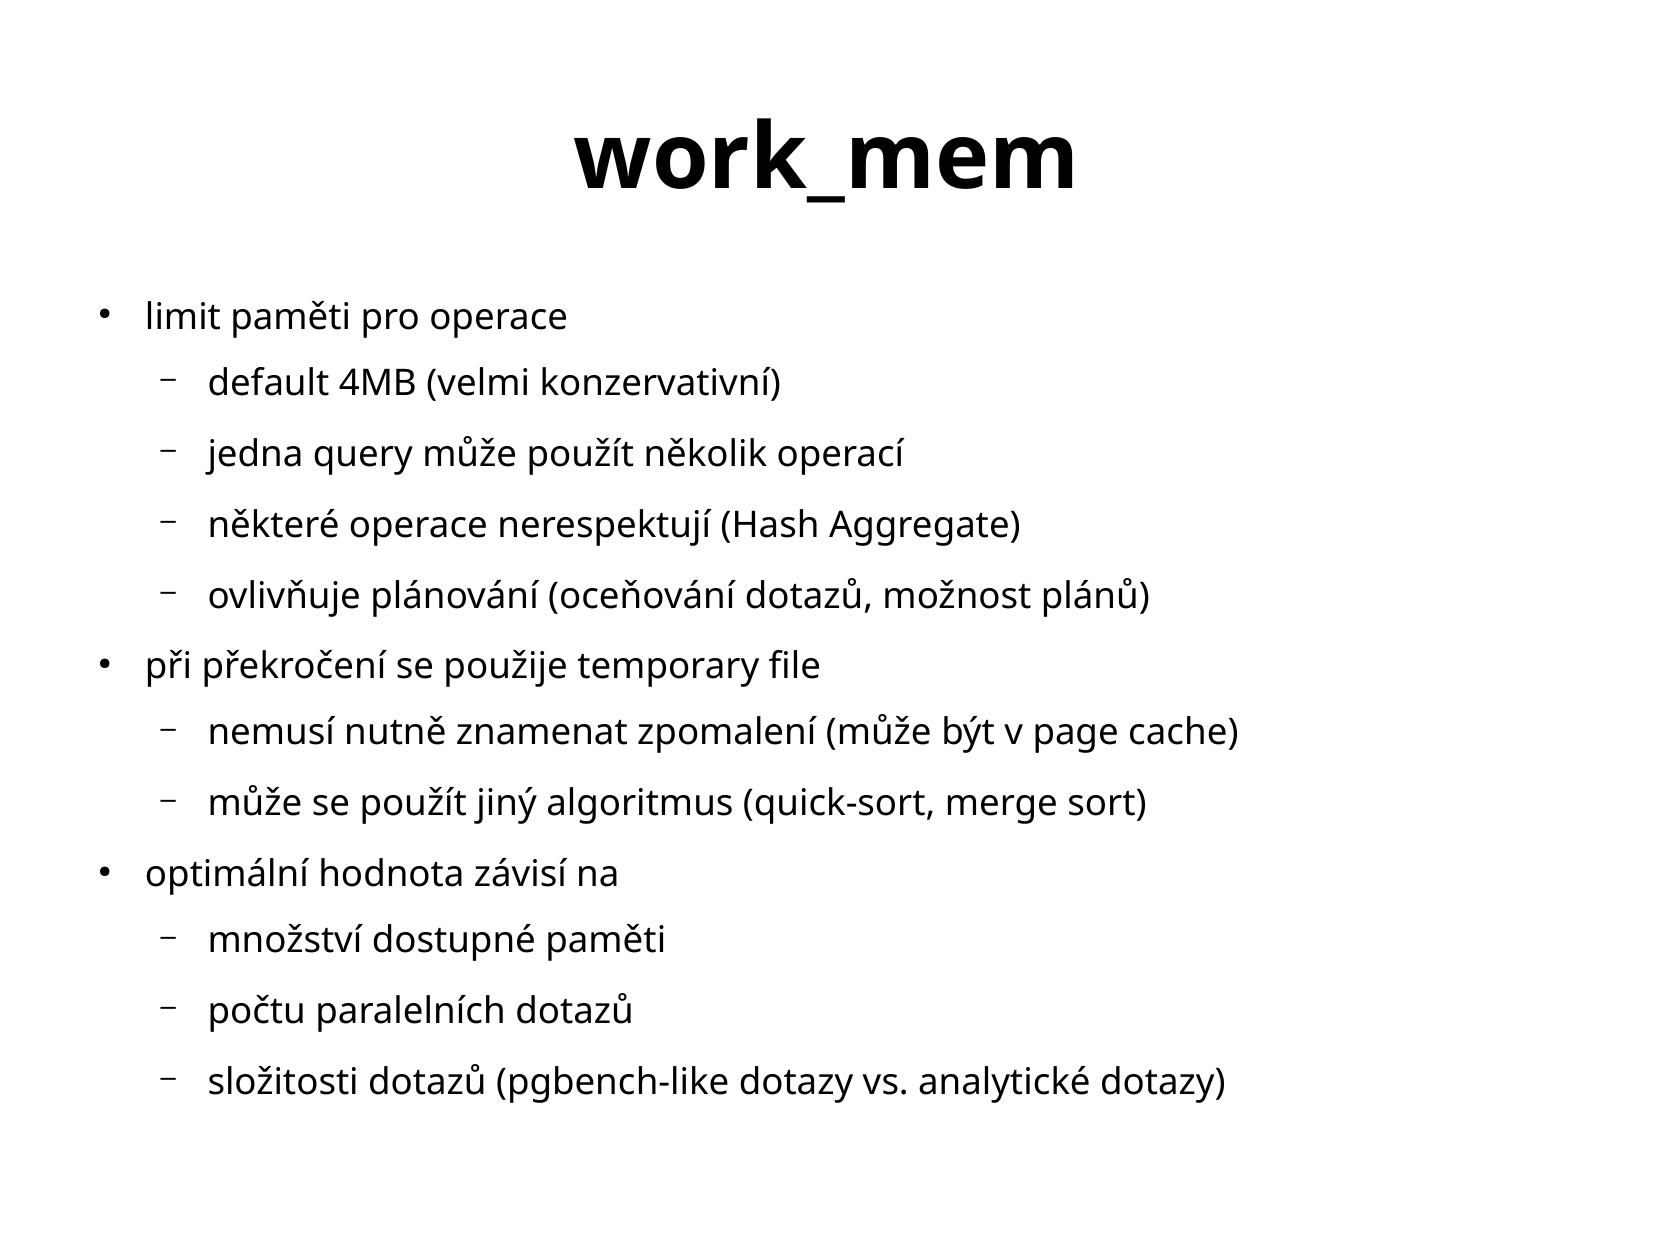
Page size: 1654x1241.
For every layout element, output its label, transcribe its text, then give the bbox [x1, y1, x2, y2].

list limit paměti pro operace default 4MB (velmi konzervativní) jedna query může použít několik operací některé operace nerespektují (Hash Aggregate) ovlivňuje plánování (oceňování dotazů, možnost plánů) při překročení se použije temporary file nemusí nutně znamenat zpomalení (může být v page cache) může se použít jiný algoritmus (quick-sort, merge sort) optimální hodnota závisí na množství dostupné paměti počtu paralelních dotazů složitosti dotazů (pgbench-like dotazy vs. analytické dotazy) [82, 290, 1538, 1111]
title work_mem [82, 49, 1571, 257]
